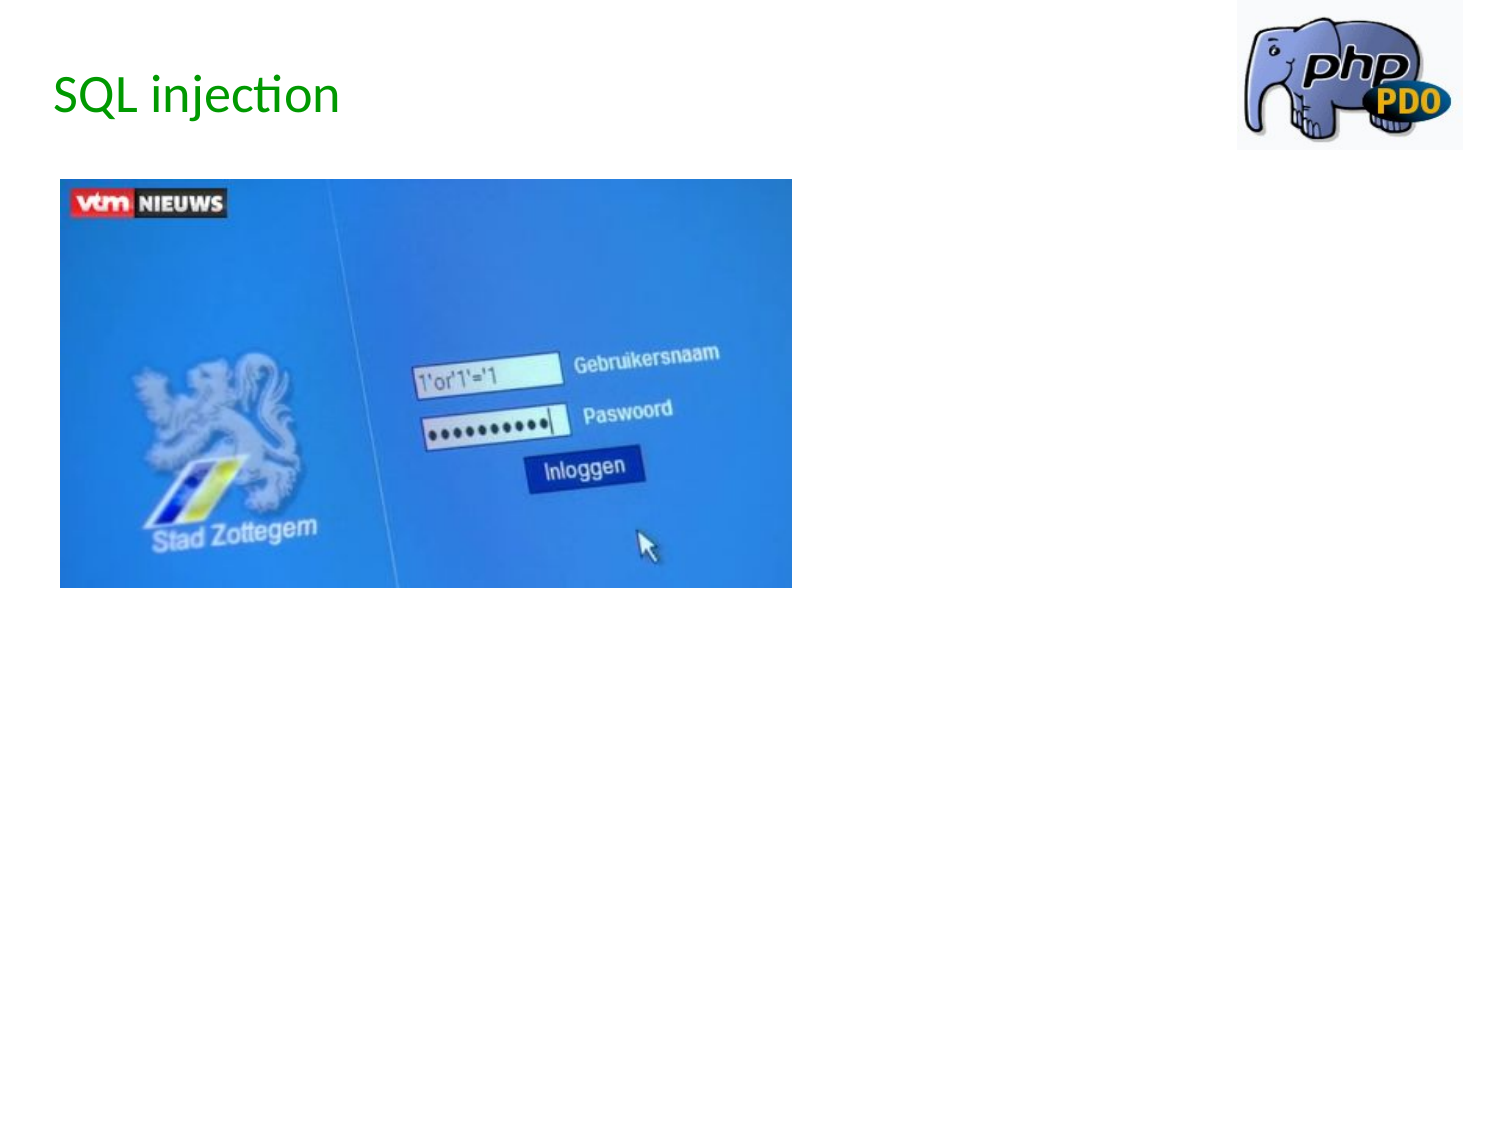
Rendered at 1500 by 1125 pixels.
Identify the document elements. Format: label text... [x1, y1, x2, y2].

picture [1237, 0, 1463, 150]
picture [60, 179, 792, 588]
text_box SQL injection [39, 51, 1237, 131]
